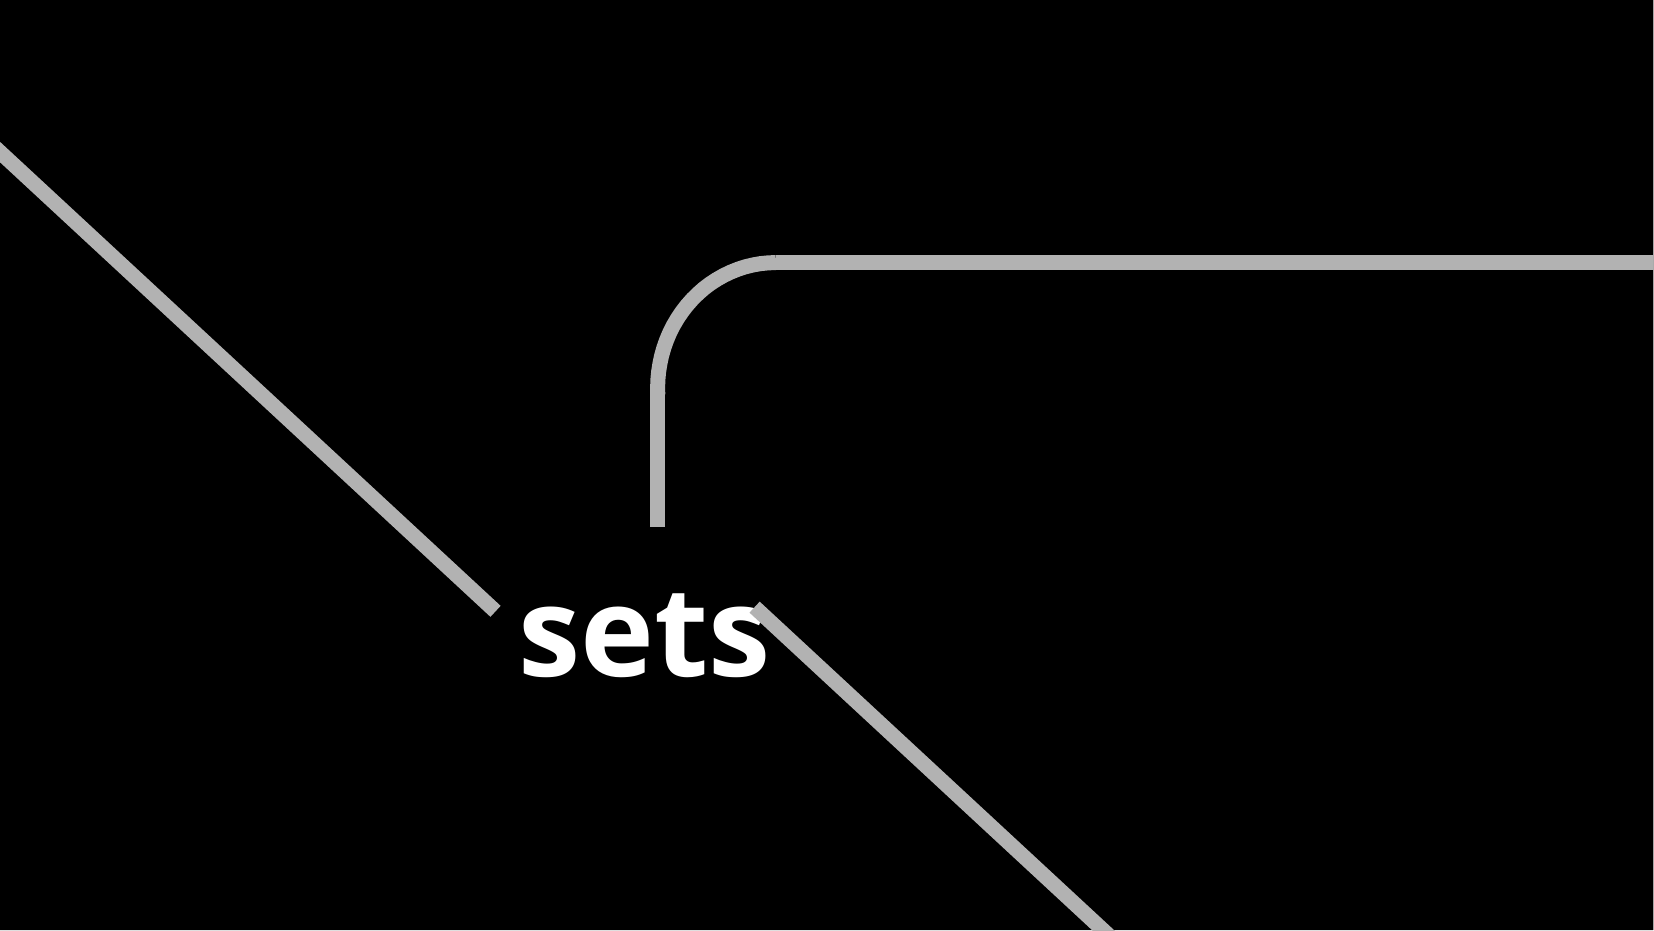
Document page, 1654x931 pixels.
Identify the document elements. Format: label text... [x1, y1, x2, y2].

text_box sets [503, 535, 1606, 676]
text_box [0, 0, 1654, 931]
